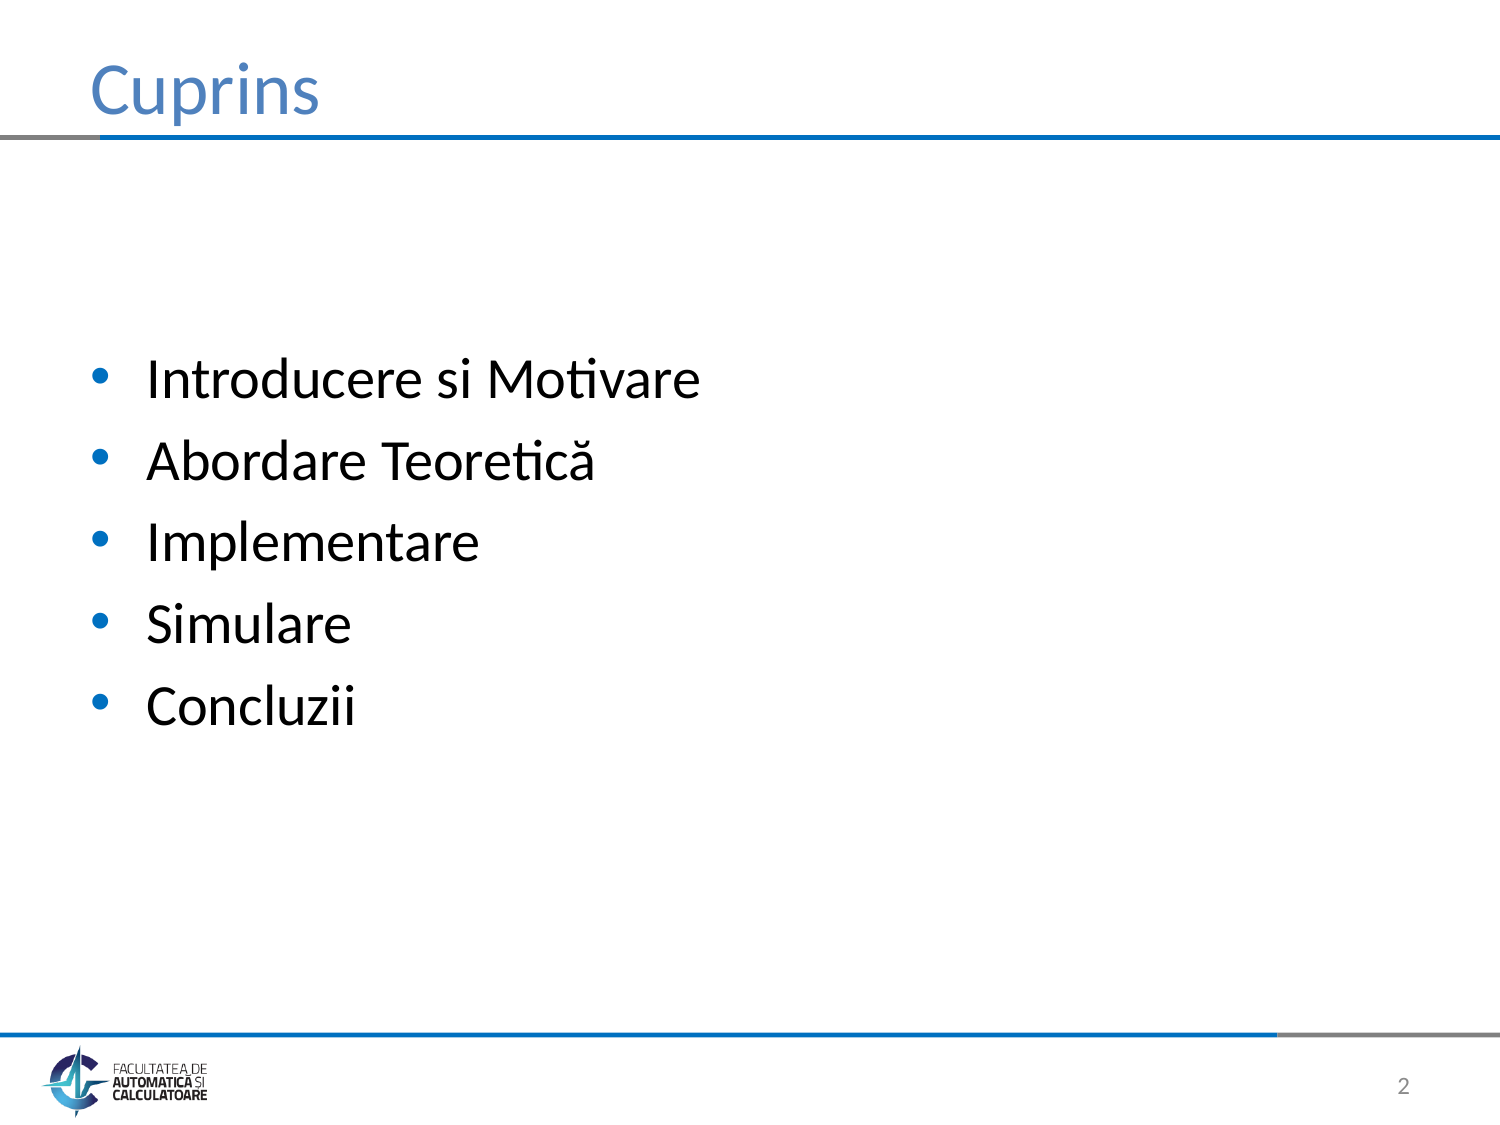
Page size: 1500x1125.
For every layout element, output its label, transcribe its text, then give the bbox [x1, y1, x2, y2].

picture [41, 1045, 207, 1118]
list Introducere si Motivare Abordare Teoretică Implementare Simulare Concluzii [75, 184, 1425, 975]
title Cuprins [75, 30, 1425, 138]
